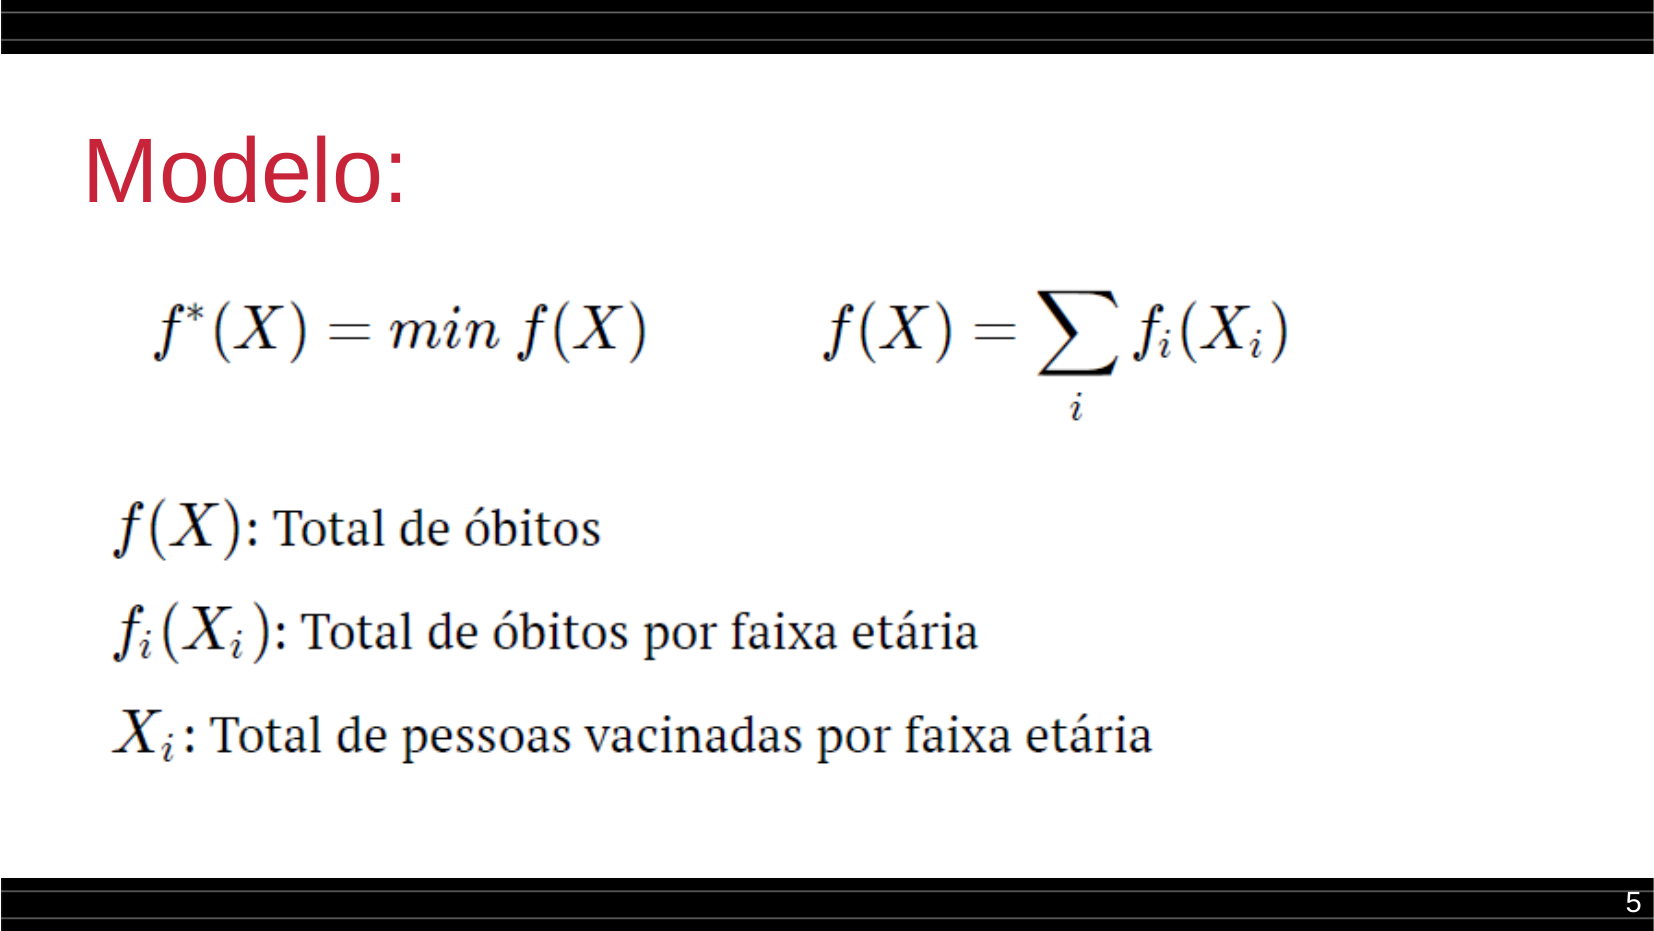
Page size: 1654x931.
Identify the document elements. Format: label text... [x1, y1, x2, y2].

picture [1, 878, 1654, 931]
picture [1, 0, 1654, 54]
title Modelo: [82, 92, 1571, 249]
picture [81, 262, 1313, 797]
